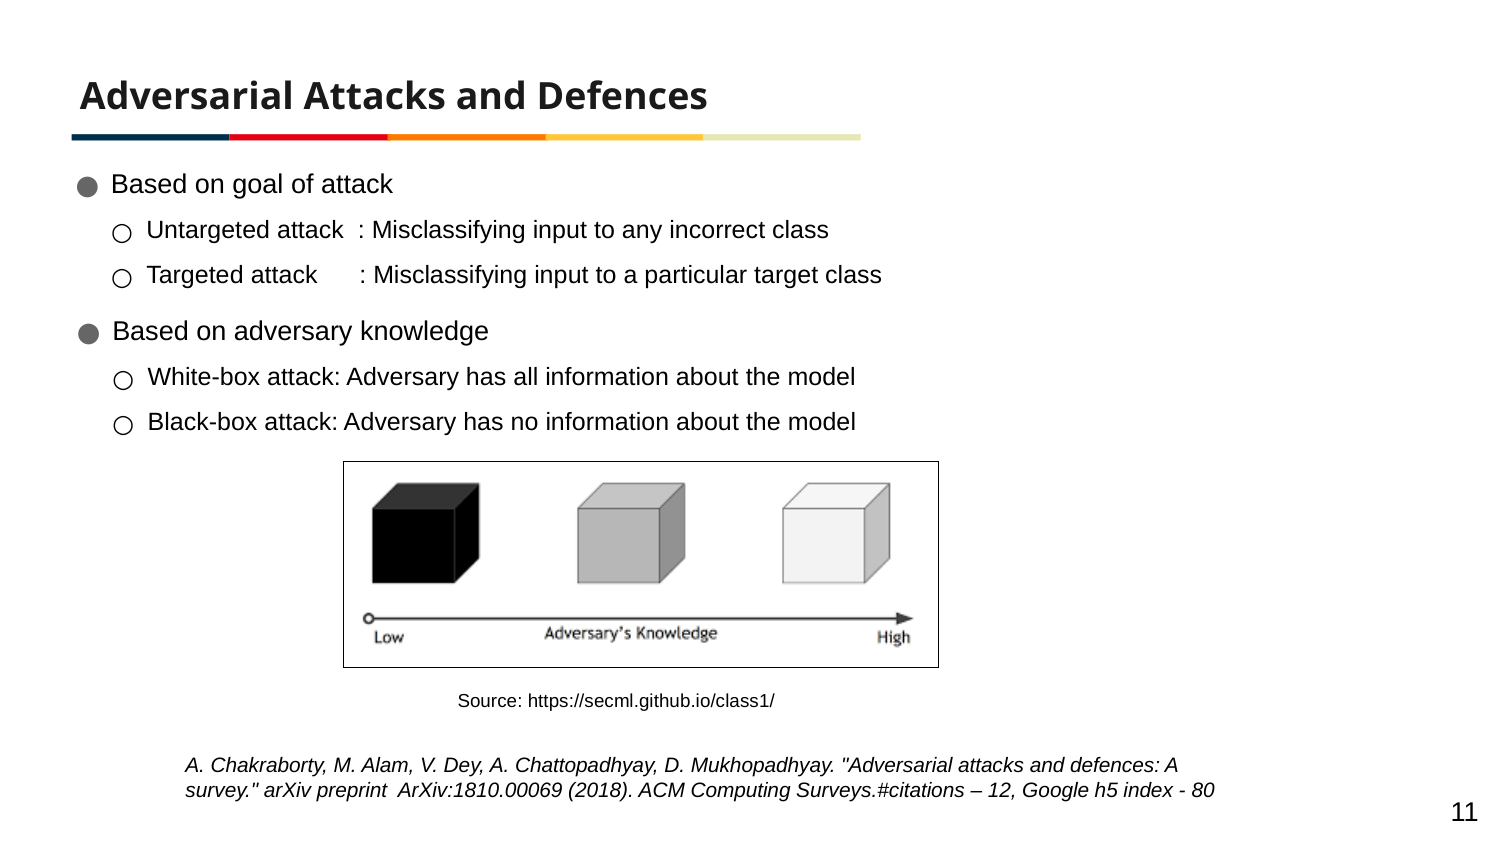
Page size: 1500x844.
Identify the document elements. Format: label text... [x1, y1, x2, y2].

text_box Based on goal of attack Untargeted attack : Misclassifying input to any incorrect class Targeted attack : Misclassifying input to a particular target class [60, 135, 1134, 304]
text_box Source: https://secml.github.io/class1/ [442, 673, 823, 718]
text_box Adversarial Attacks and Defences [64, 64, 833, 164]
picture [343, 461, 939, 668]
picture [71, 130, 875, 142]
text_box Based on adversary knowledge White-box attack: Adversary has all information about the model Black-box attack: Adversary has no information about the model [61, 282, 984, 473]
text_box A. Chakraborty, M. Alam, V. Dey, A. Chattopadhyay, D. Mukhopadhyay. "Adversarial attacks and defences: A survey." arXiv preprint ArXiv:1810.00069 (2018). ACM Computing Surveys.#citations – 12, Google h5 index - 80 [170, 744, 1261, 806]
slide_number <number> [1403, 779, 1494, 844]
